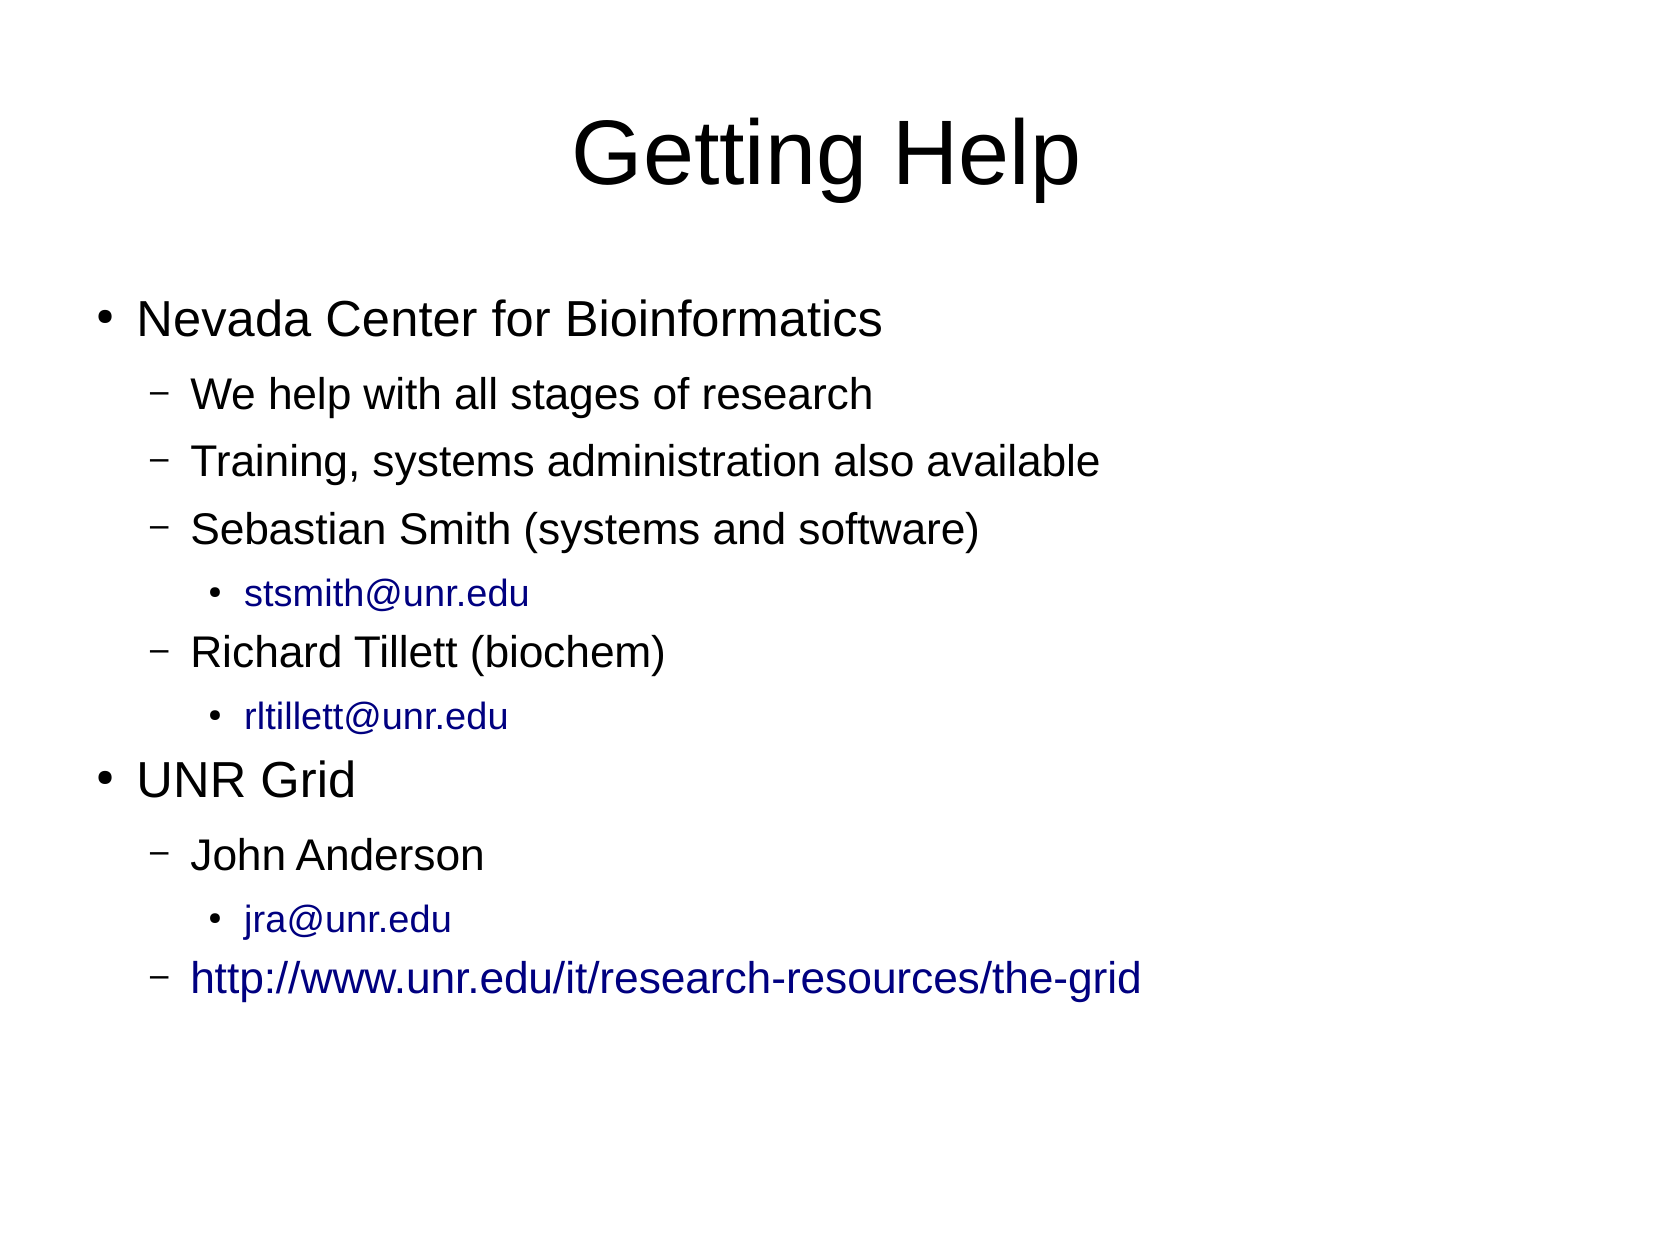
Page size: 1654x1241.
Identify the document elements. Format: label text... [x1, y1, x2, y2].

list Nevada Center for Bioinformatics We help with all stages of research Training, systems administration also available Sebastian Smith (systems and software) stsmith@unr.edu Richard Tillett (biochem) rltillett@unr.edu UNR Grid John Anderson jra@unr.edu http://www.unr.edu/it/research-resources/the-grid [82, 290, 1571, 1010]
title Getting Help [82, 49, 1571, 257]
